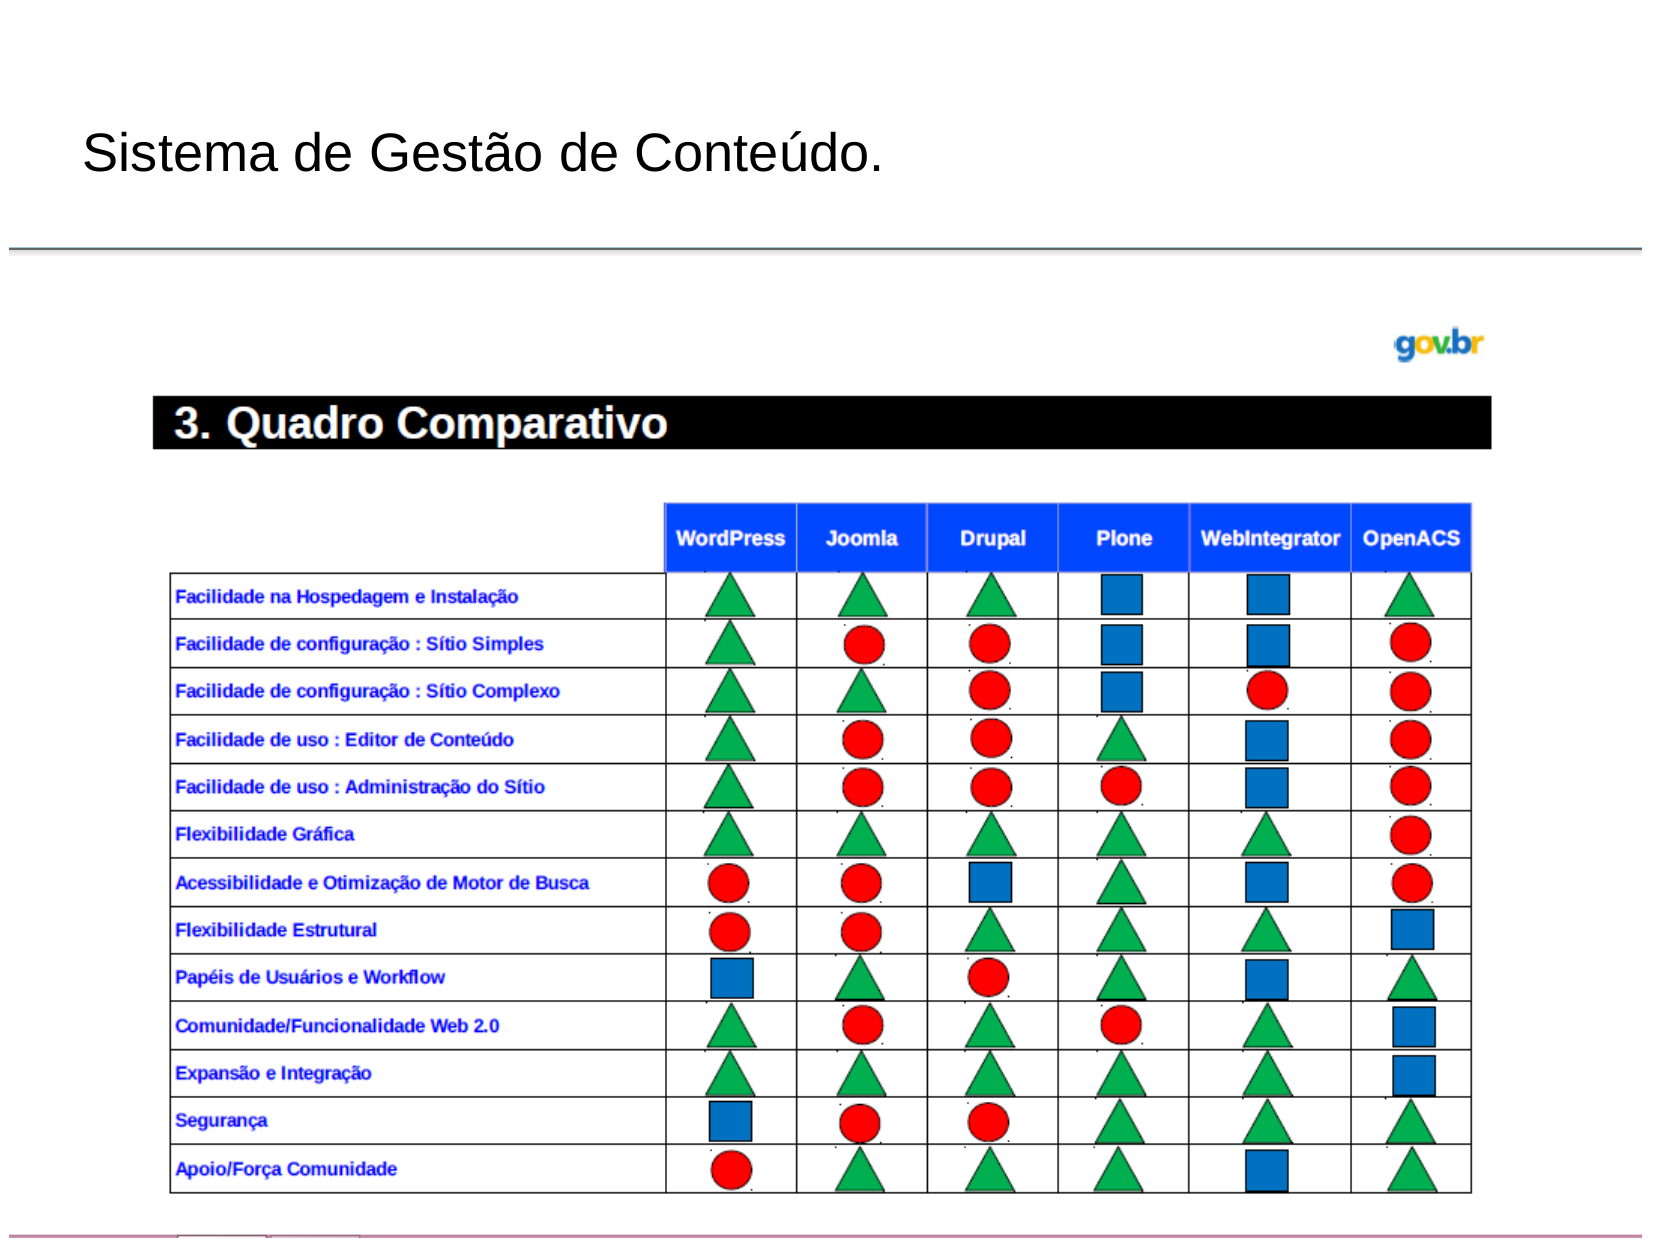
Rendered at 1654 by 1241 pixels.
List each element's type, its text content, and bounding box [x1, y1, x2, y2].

title Sistema de Gestão de Conteúdo. [82, 49, 1571, 247]
picture [9, 247, 1642, 1238]
